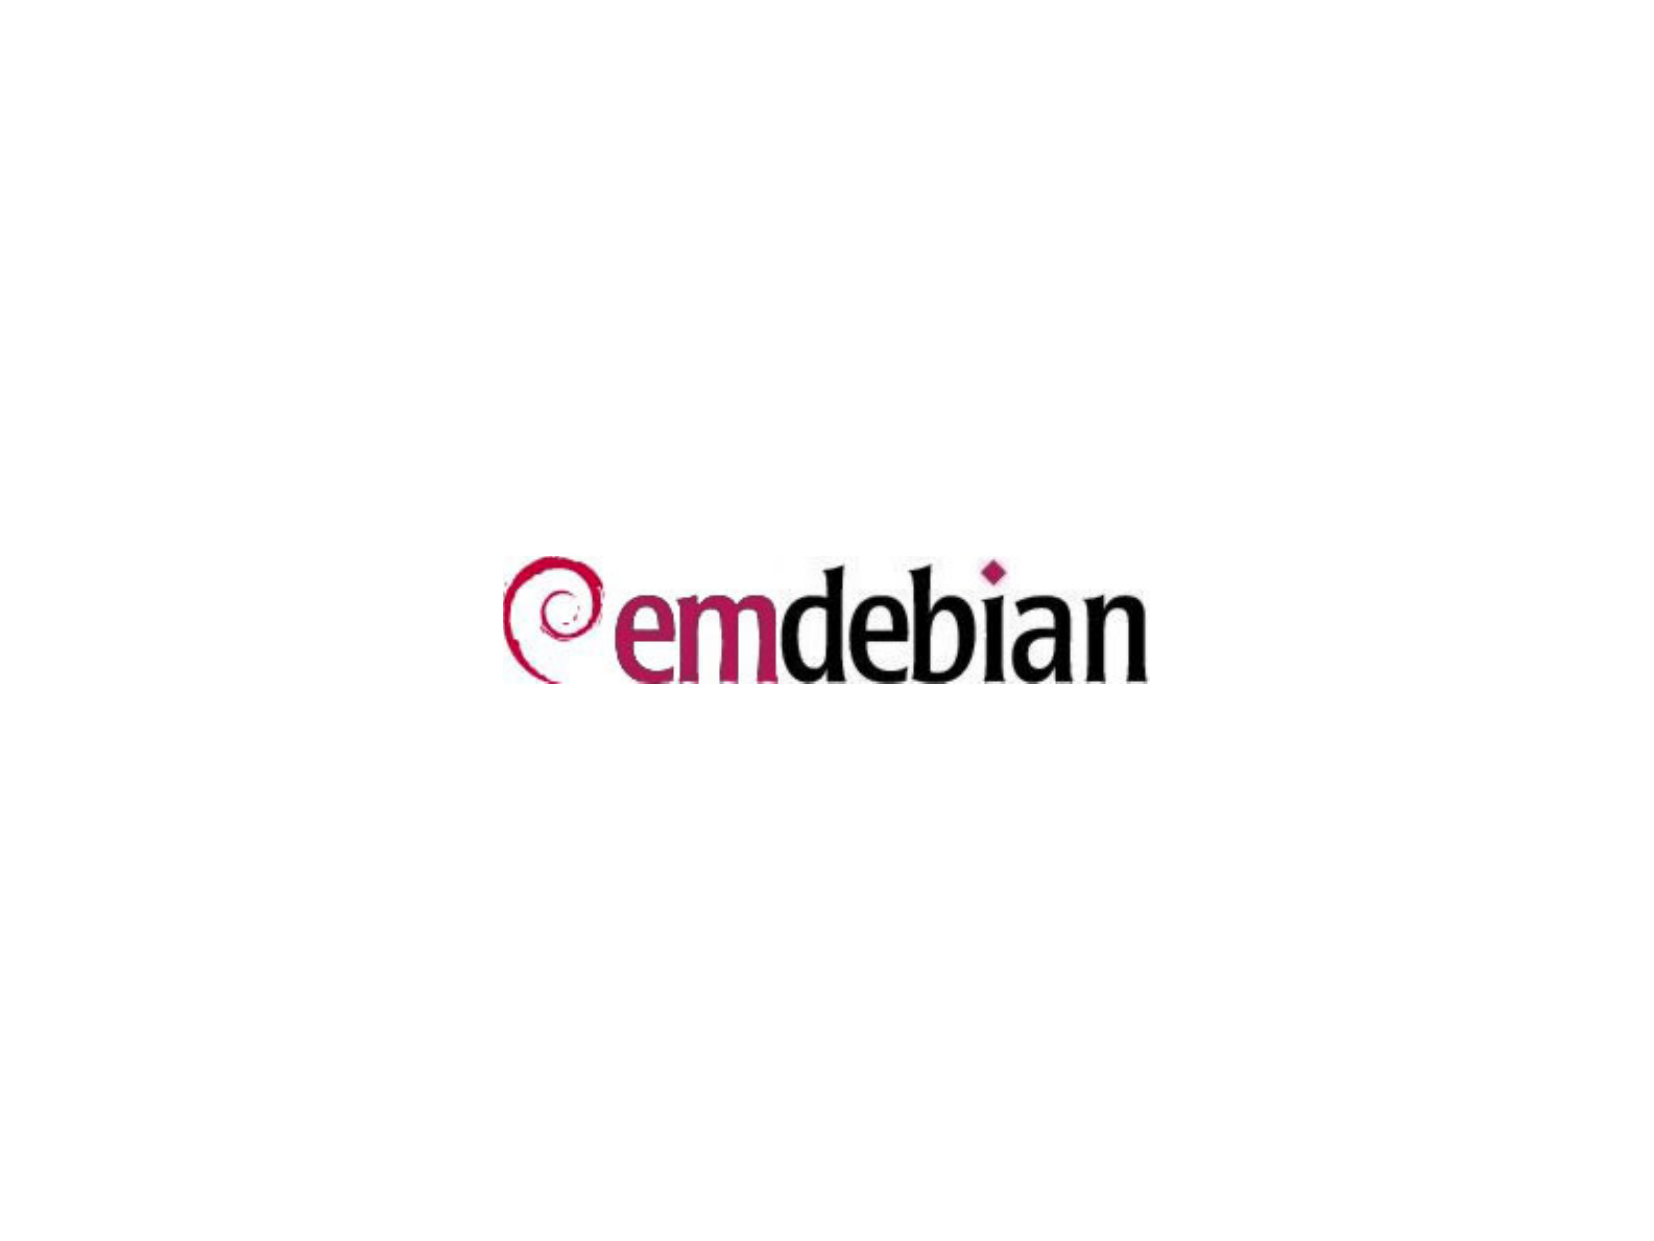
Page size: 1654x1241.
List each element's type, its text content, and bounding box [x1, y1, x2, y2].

title Emdebian [75, 430, 1563, 638]
picture [503, 556, 1150, 684]
